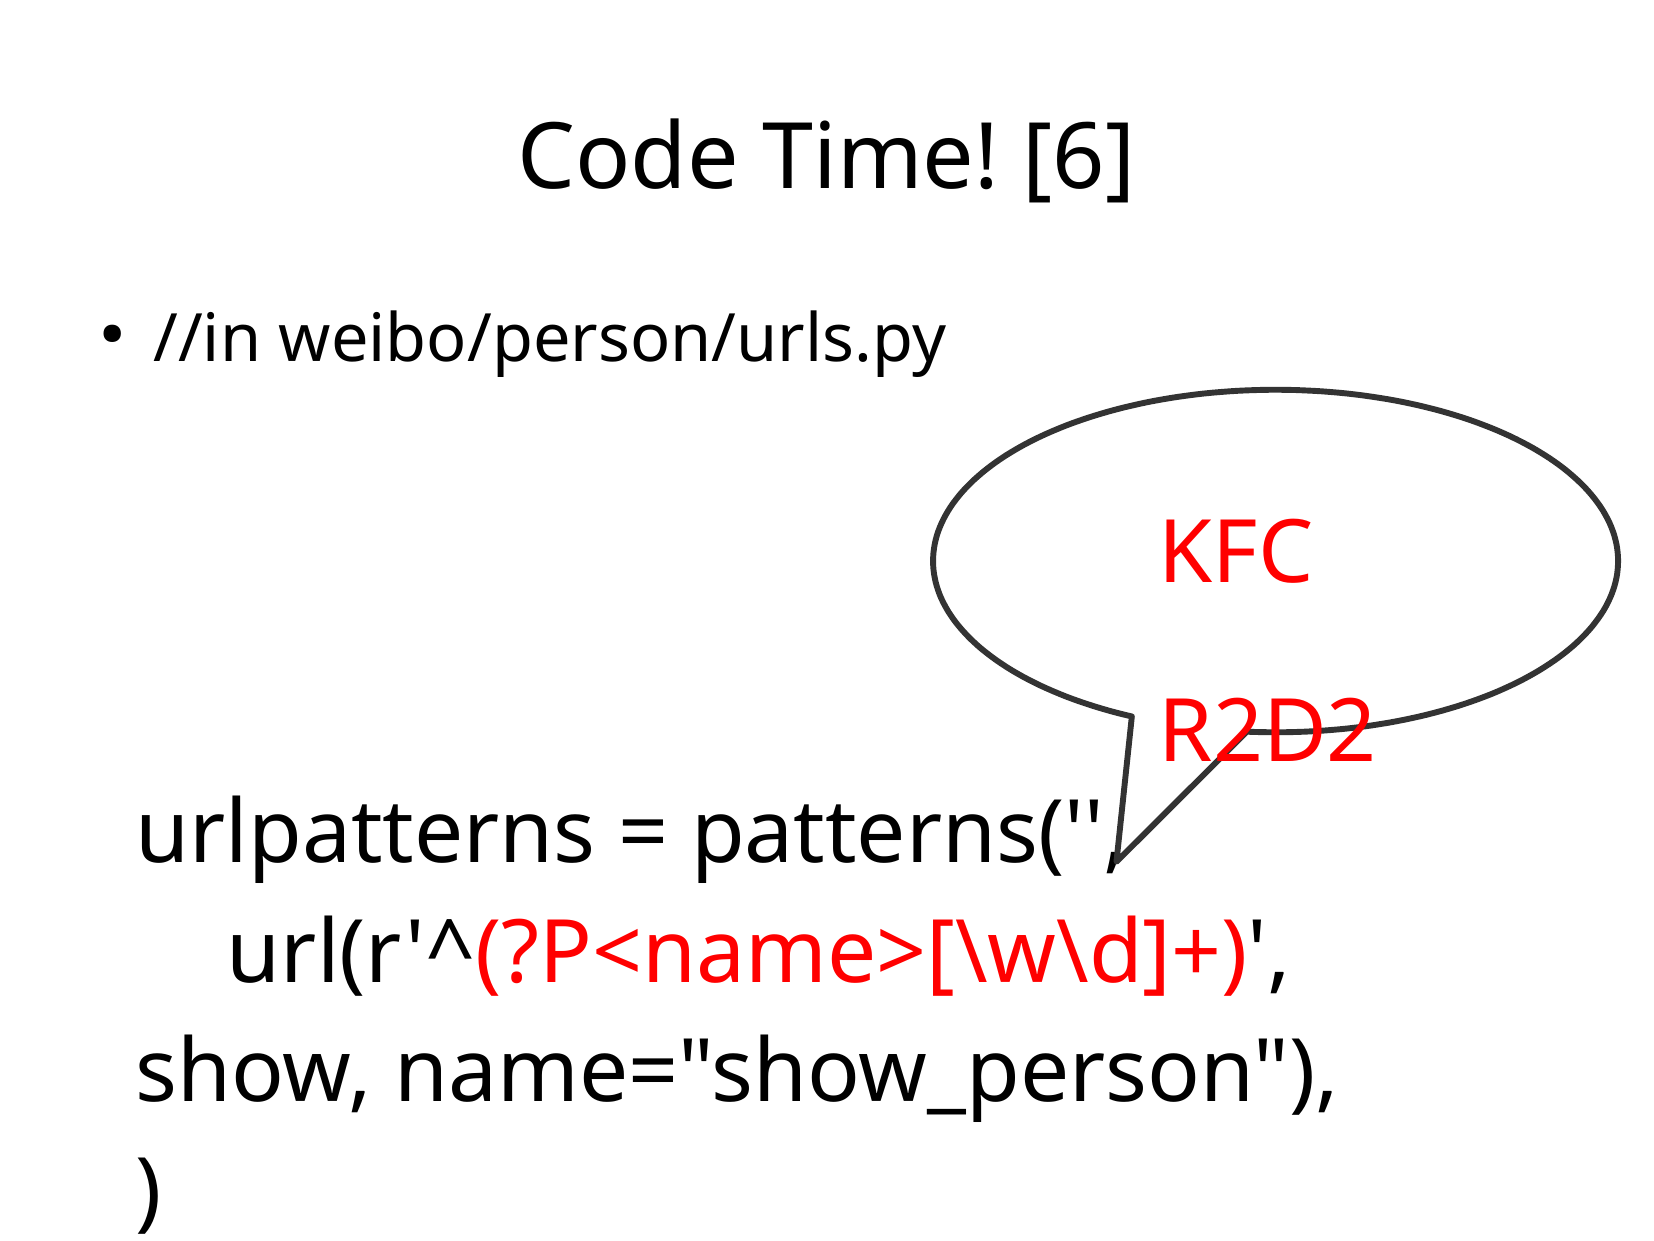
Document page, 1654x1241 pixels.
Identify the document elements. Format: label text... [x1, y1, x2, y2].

text_box KFC R2D2 [1141, 419, 1654, 697]
text_box urlpatterns = patterns('', url(r'^(?P<name>[\w\d]+)', show, name="show_person"), ) [118, 685, 1595, 1241]
list //in weibo/person/urls.py [82, 290, 1538, 402]
text_box [933, 389, 1484, 862]
text_box [1279, 705, 1313, 733]
title Code Time! [6] [82, 49, 1571, 257]
